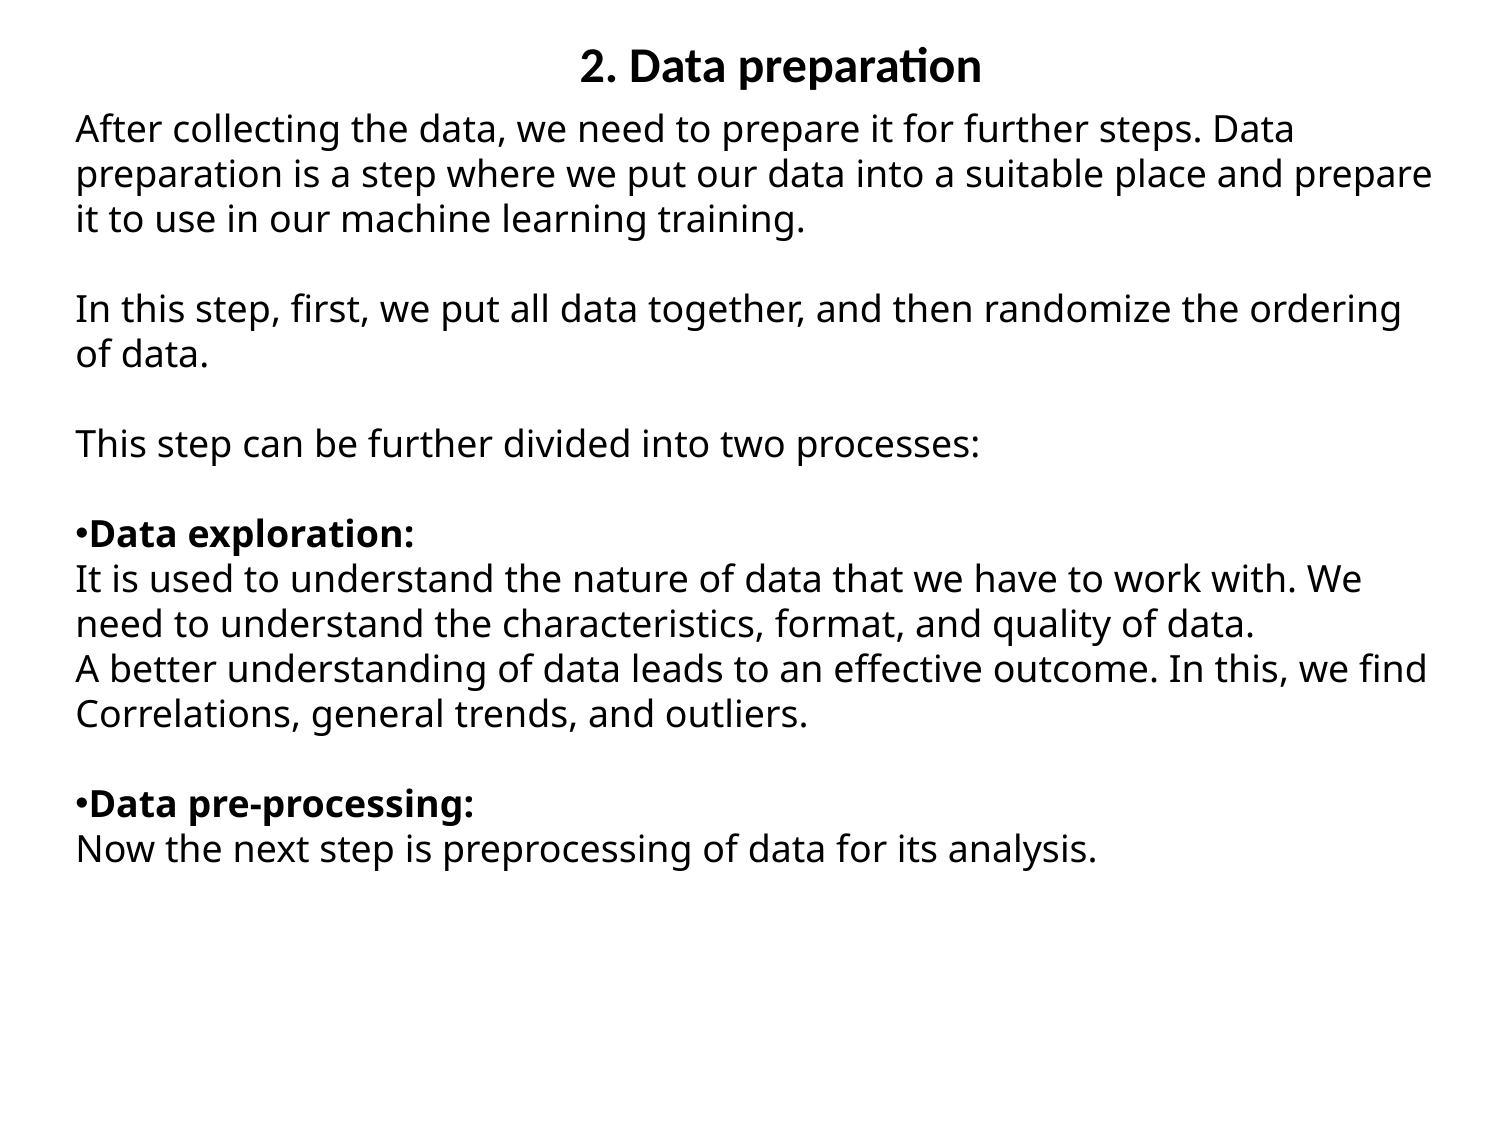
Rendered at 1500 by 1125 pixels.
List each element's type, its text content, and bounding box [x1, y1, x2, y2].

text_box After collecting the data, we need to prepare it for further steps. Data preparation is a step where we put our data into a suitable place and prepare it to use in our machine learning training. In this step, first, we put all data together, and then randomize the ordering of data. This step can be further divided into two processes: Data exploration: It is used to understand the nature of data that we have to work with. We need to understand the characteristics, format, and quality of data. A better understanding of data leads to an effective outcome. In this, we find Correlations, general trends, and outliers. Data pre-processing: Now the next step is preprocessing of data for its analysis. [60, 97, 1461, 968]
text_box 2. Data preparation [564, 24, 998, 97]
